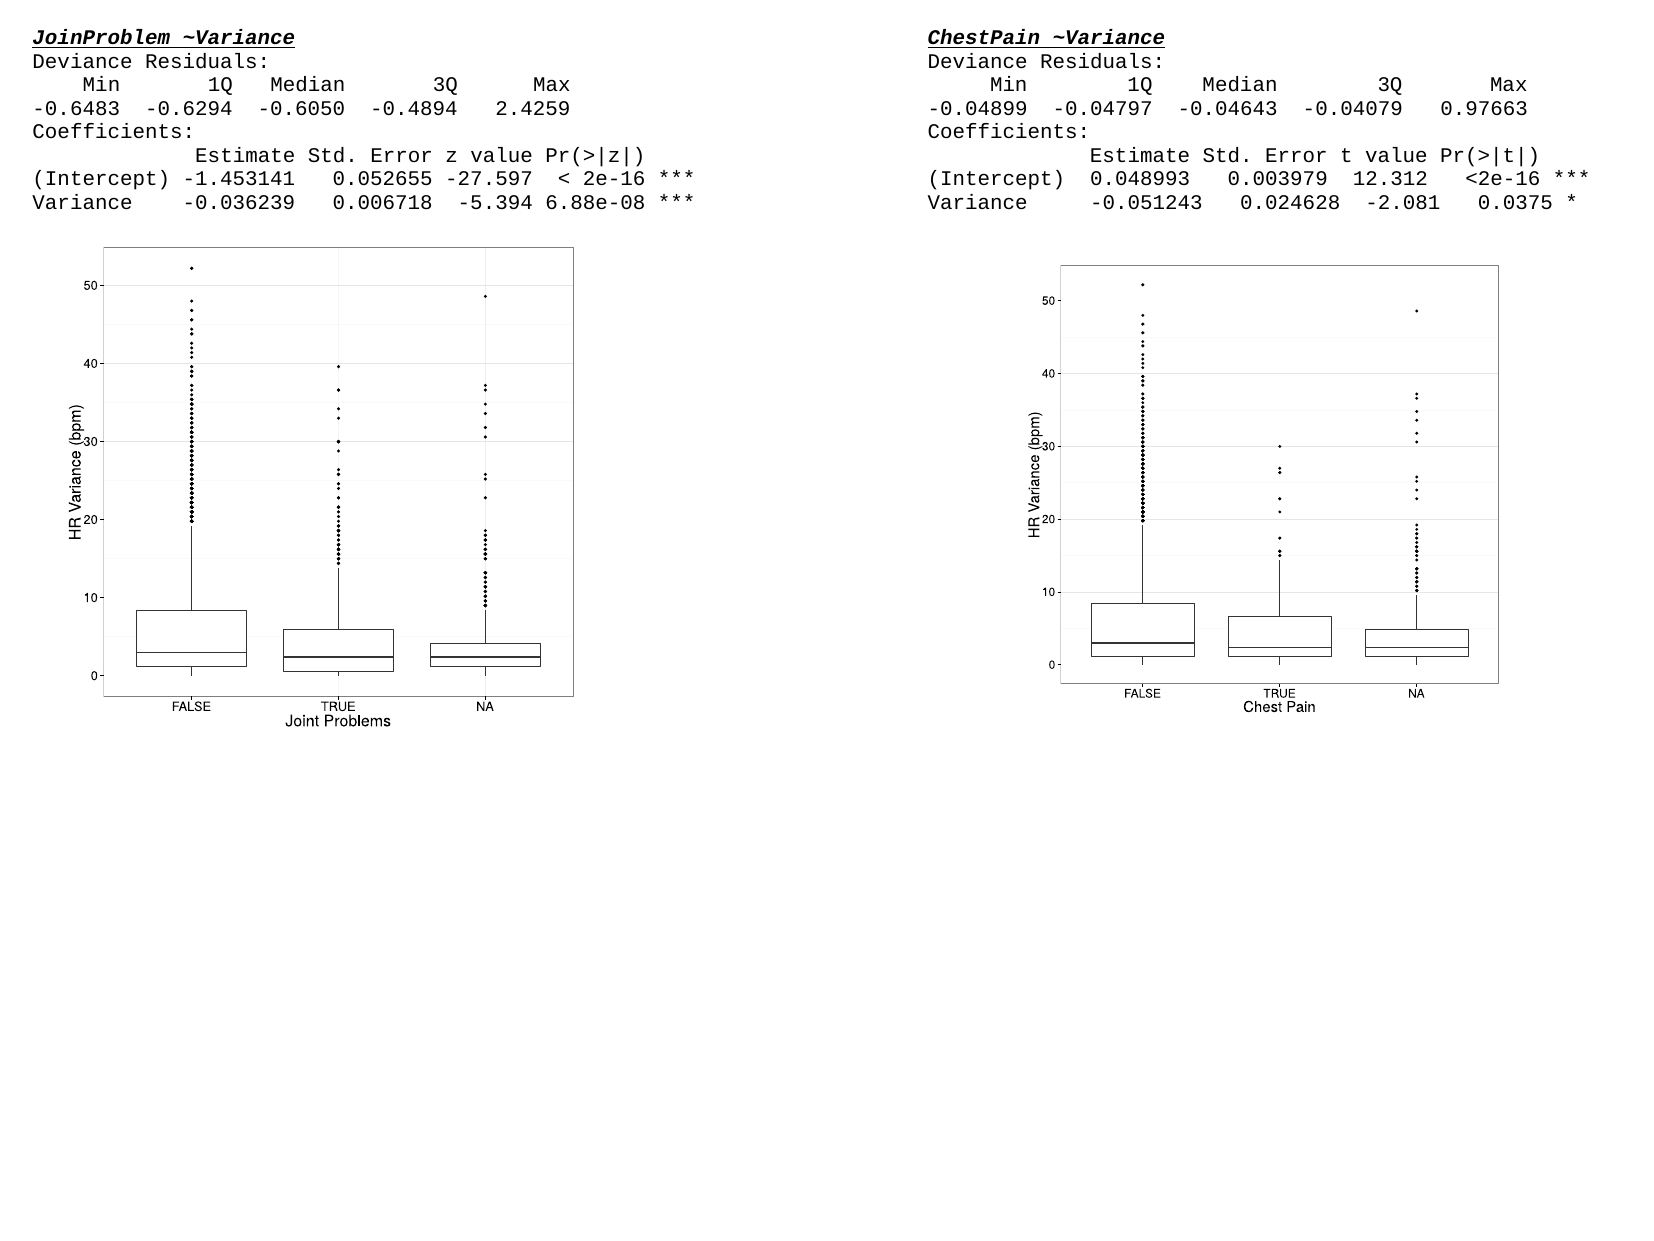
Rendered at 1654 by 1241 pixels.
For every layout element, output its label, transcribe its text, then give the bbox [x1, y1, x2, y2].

picture [1020, 255, 1510, 721]
text_box ChestPain ~Variance Deviance Residuals: Min 1Q Median 3Q Max -0.04899 -0.04797 -0.04643 -0.04079 0.97663 Coefficients: Estimate Std. Error t value Pr(>|t|) (Intercept) 0.048993 0.003979 12.312 <2e-16 *** Variance -0.051243 0.024628 -2.081 0.0375 * [912, 20, 1606, 226]
text_box JoinProblem ~Variance Deviance Residuals: Min 1Q Median 3Q Max -0.6483 -0.6294 -0.6050 -0.4894 2.4259 Coefficients: Estimate Std. Error z value Pr(>|z|) (Intercept) -1.453141 0.052655 -27.597 < 2e-16 *** Variance -0.036239 0.006718 -5.394 6.88e-08 *** [17, 20, 886, 226]
picture [60, 236, 586, 736]
